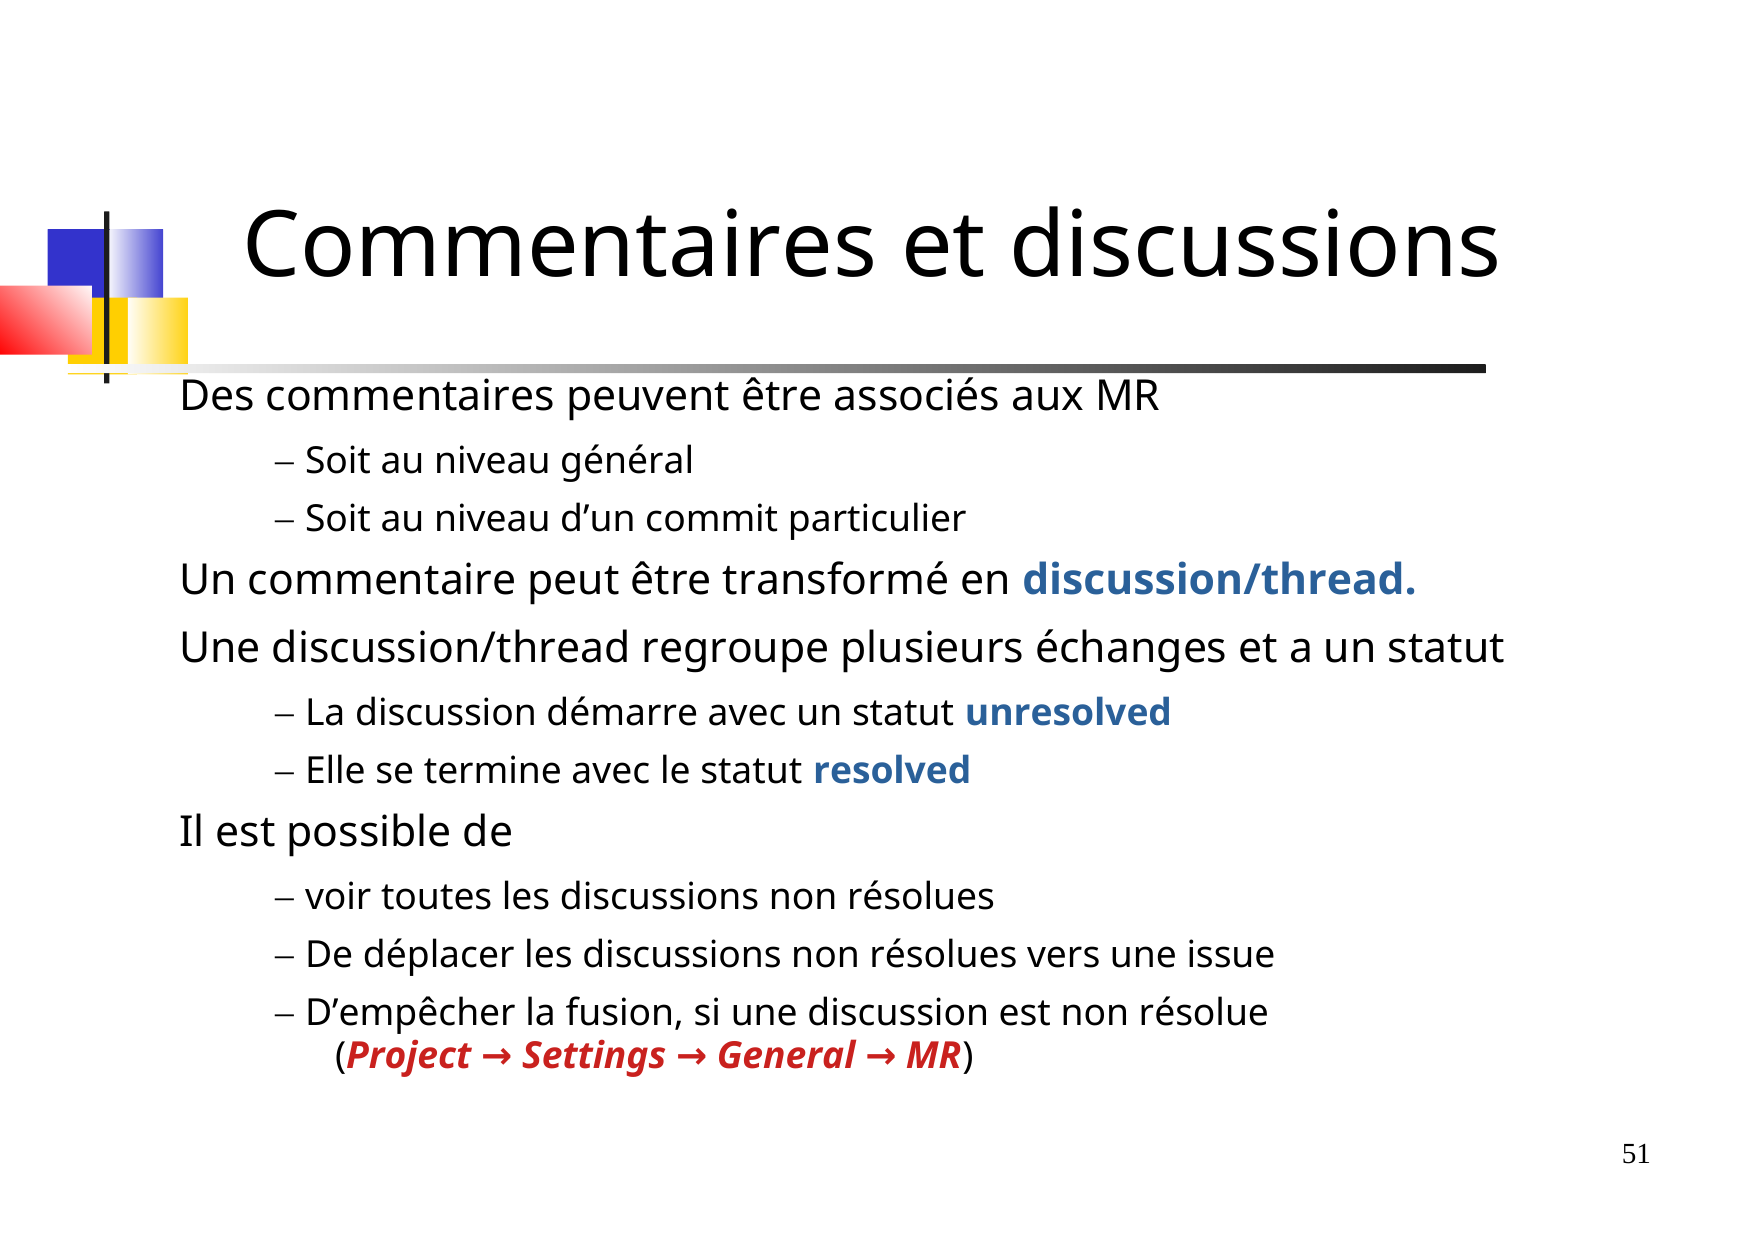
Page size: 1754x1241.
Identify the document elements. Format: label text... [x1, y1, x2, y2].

title Commentaires et discussions [179, 139, 1567, 351]
list Des commentaires peuvent être associés aux MR Soit au niveau général Soit au niveau d’un commit particulier Un commentaire peut être transformé en discussion/thread. Une discussion/thread regroupe plusieurs échanges et a un statut La discussion démarre avec un statut unresolved Elle se termine avec le statut resolved Il est possible de voir toutes les discussions non résolues De déplacer les discussions non résolues vers une issue D’empêcher la fusion, si une discussion est non résolue (Project → Settings → General → MR) [179, 371, 1567, 1091]
